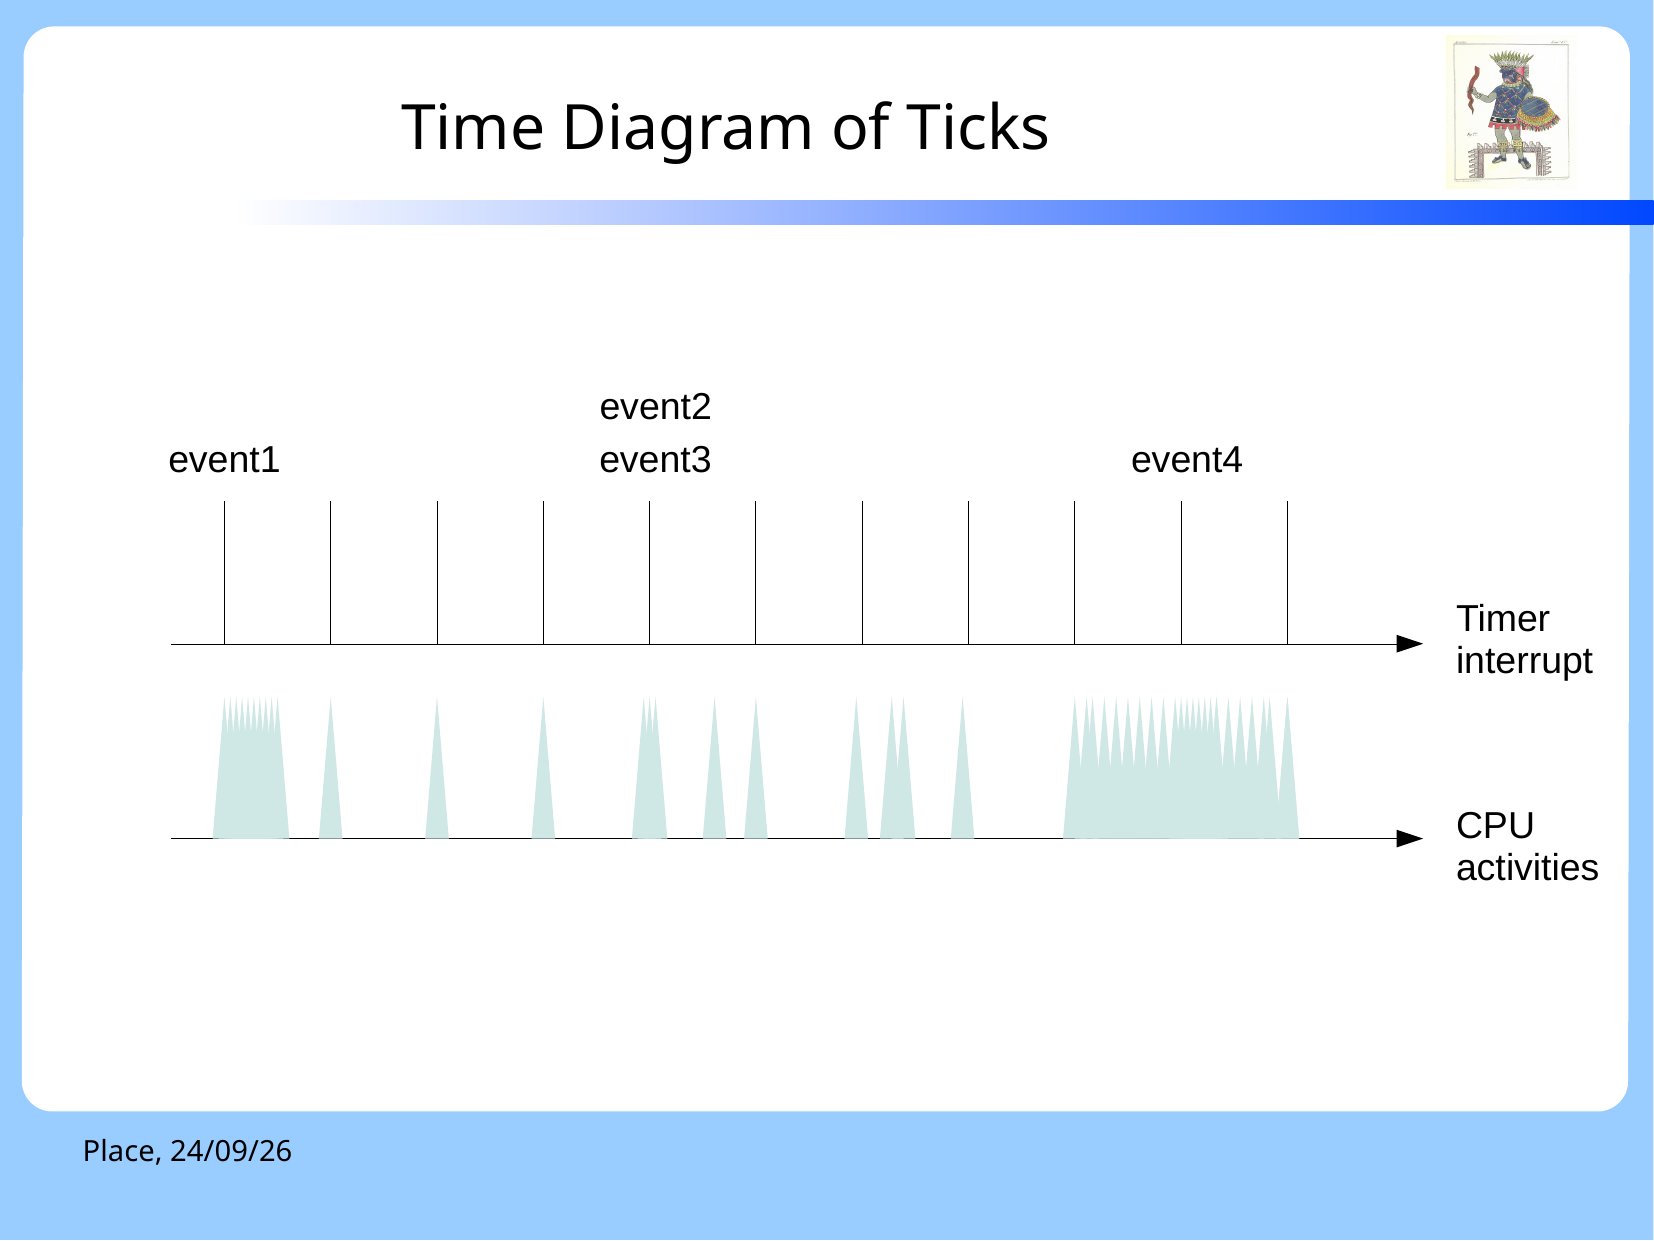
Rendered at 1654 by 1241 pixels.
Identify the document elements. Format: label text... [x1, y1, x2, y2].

text_box [531, 696, 556, 839]
text_box CPU activities [1441, 797, 1615, 897]
text_box [879, 696, 916, 839]
text_box [1062, 696, 1300, 839]
text_box Timer interrupt [1441, 590, 1609, 690]
text_box [425, 696, 449, 839]
text_box event1 [153, 431, 296, 488]
text_box [950, 696, 975, 839]
title Time Diagram of Ticks [82, 49, 1371, 201]
text_box [844, 696, 869, 839]
text_box event2 [584, 377, 727, 435]
text_box [631, 696, 668, 839]
text_box [702, 696, 727, 839]
text_box [744, 696, 768, 839]
text_box event4 [1116, 431, 1259, 488]
text_box [212, 696, 290, 839]
text_box event3 [584, 435, 727, 488]
picture [1446, 35, 1577, 189]
text_box [318, 696, 343, 839]
